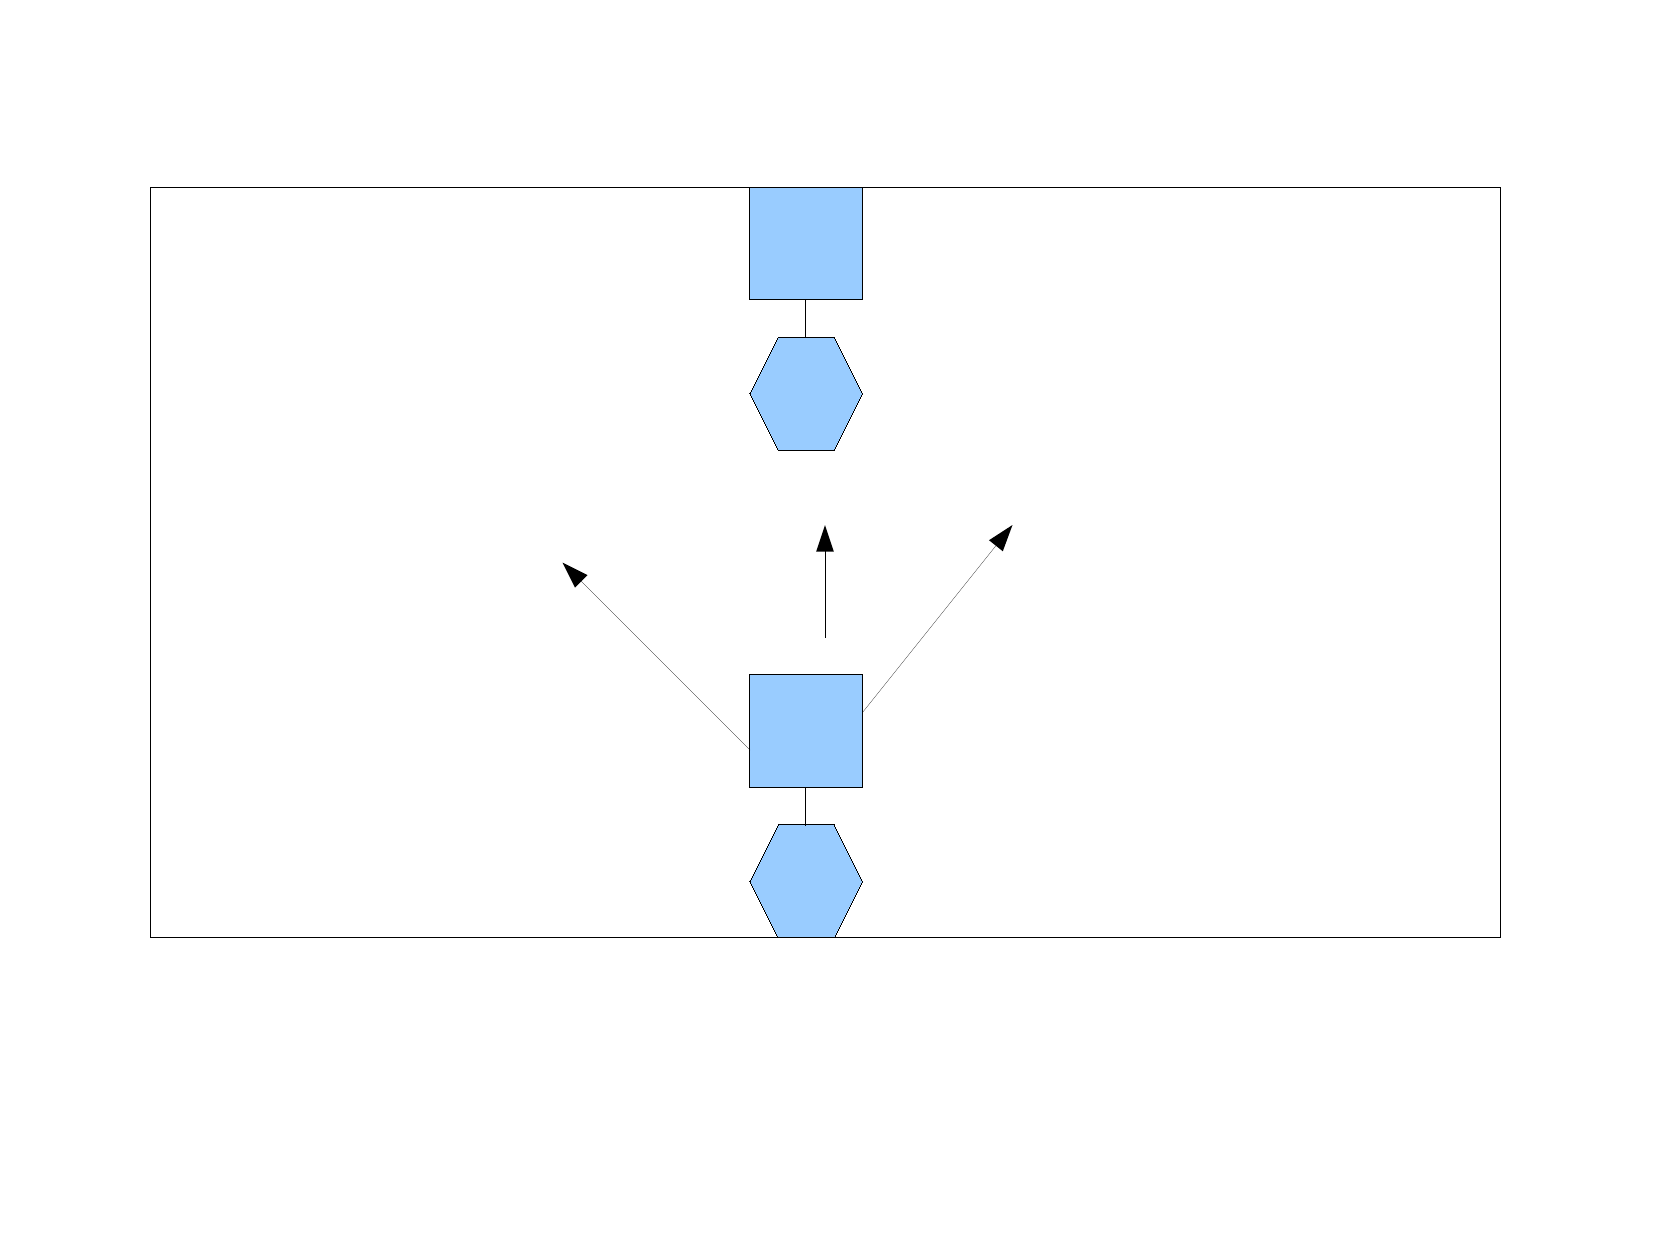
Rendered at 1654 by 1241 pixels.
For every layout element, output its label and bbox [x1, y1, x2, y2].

text_box [150, 187, 1501, 938]
